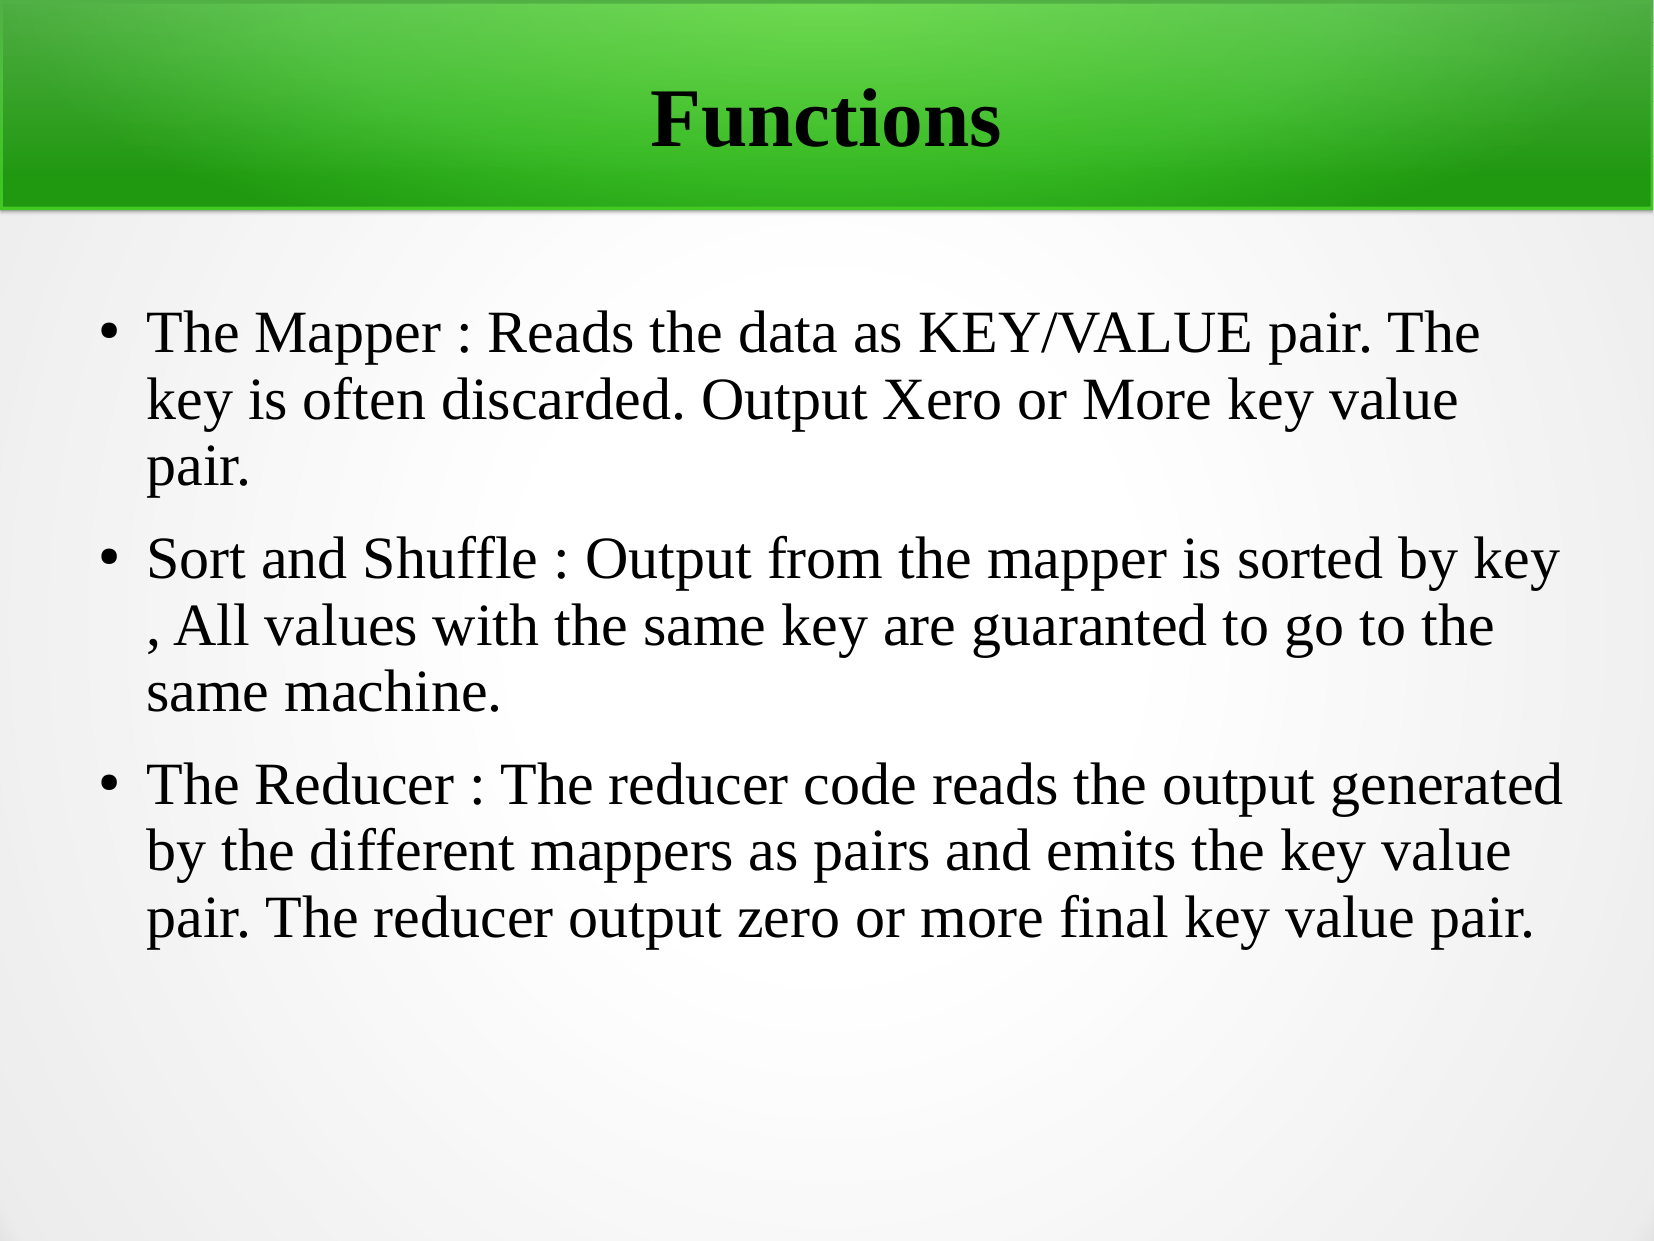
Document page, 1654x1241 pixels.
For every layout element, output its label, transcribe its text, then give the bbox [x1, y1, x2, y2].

list The Mapper : Reads the data as KEY/VALUE pair. The key is often discarded. Output Xero or More key value pair. Sort and Shuffle : Output from the mapper is sorted by key , All values with the same key are guaranted to go to the same machine. The Reducer : The reducer code reads the output generated by the different mappers as pairs and emits the key value pair. The reducer output zero or more final key value pair. [82, 299, 1571, 1019]
title Functions [82, 47, 1571, 189]
